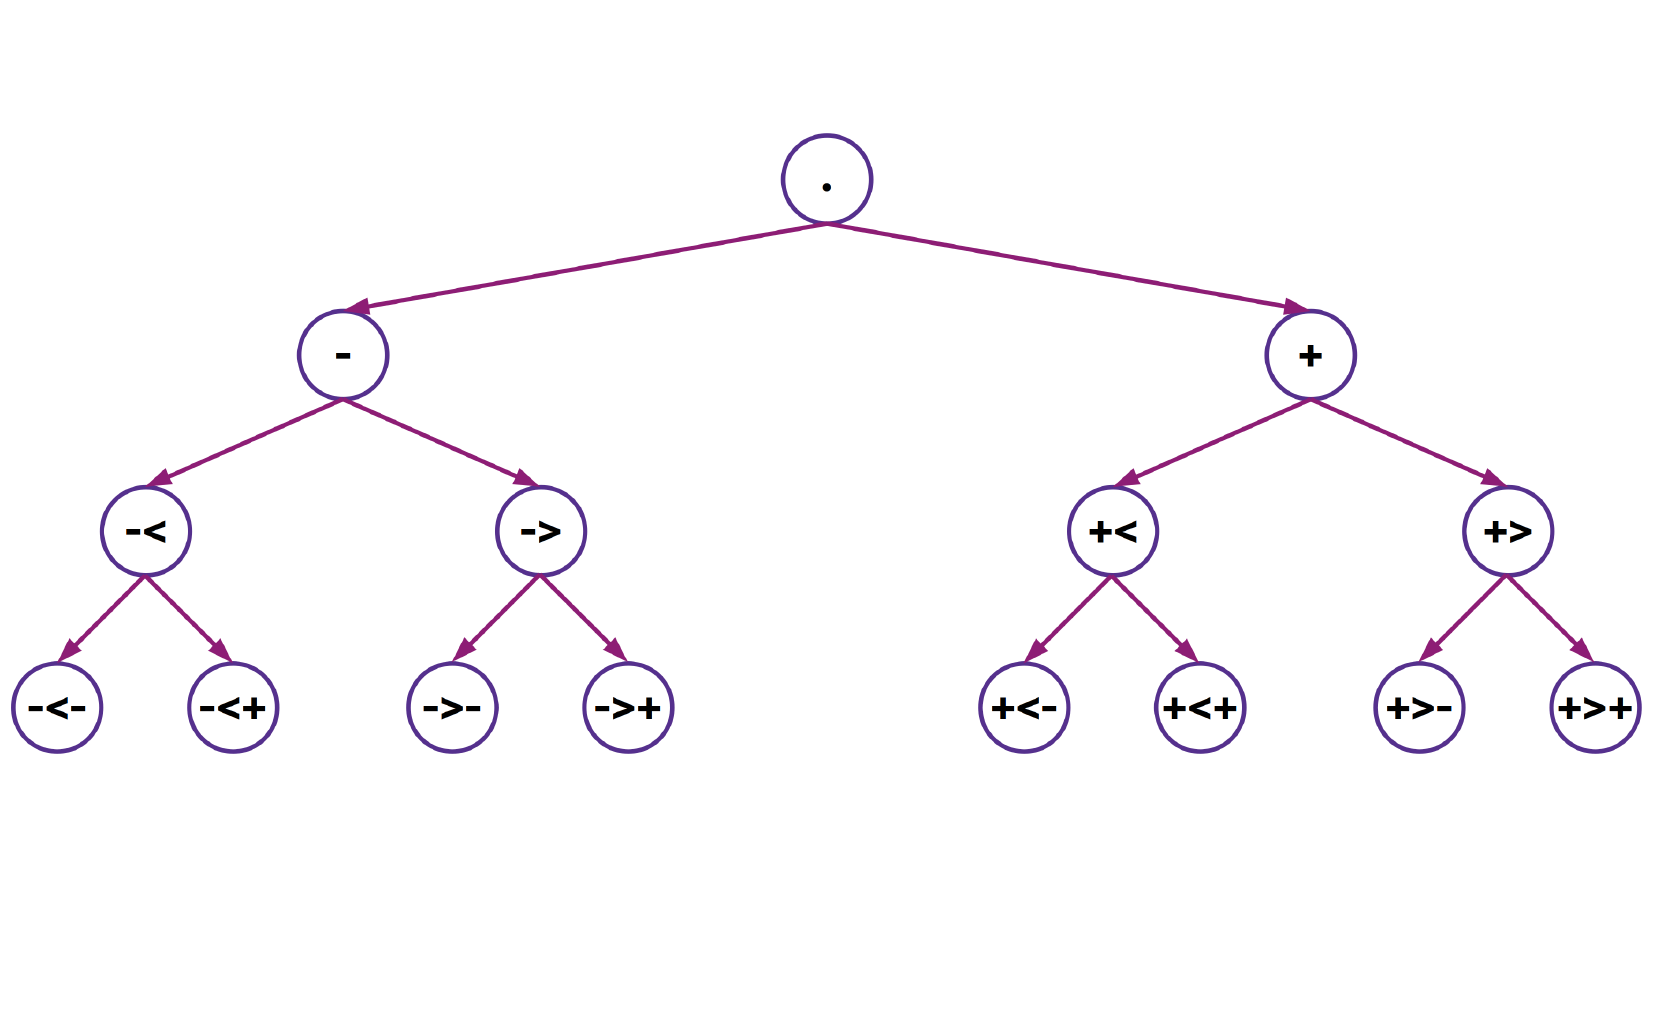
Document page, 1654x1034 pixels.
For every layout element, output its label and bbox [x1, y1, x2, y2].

picture [0, 128, 1653, 765]
